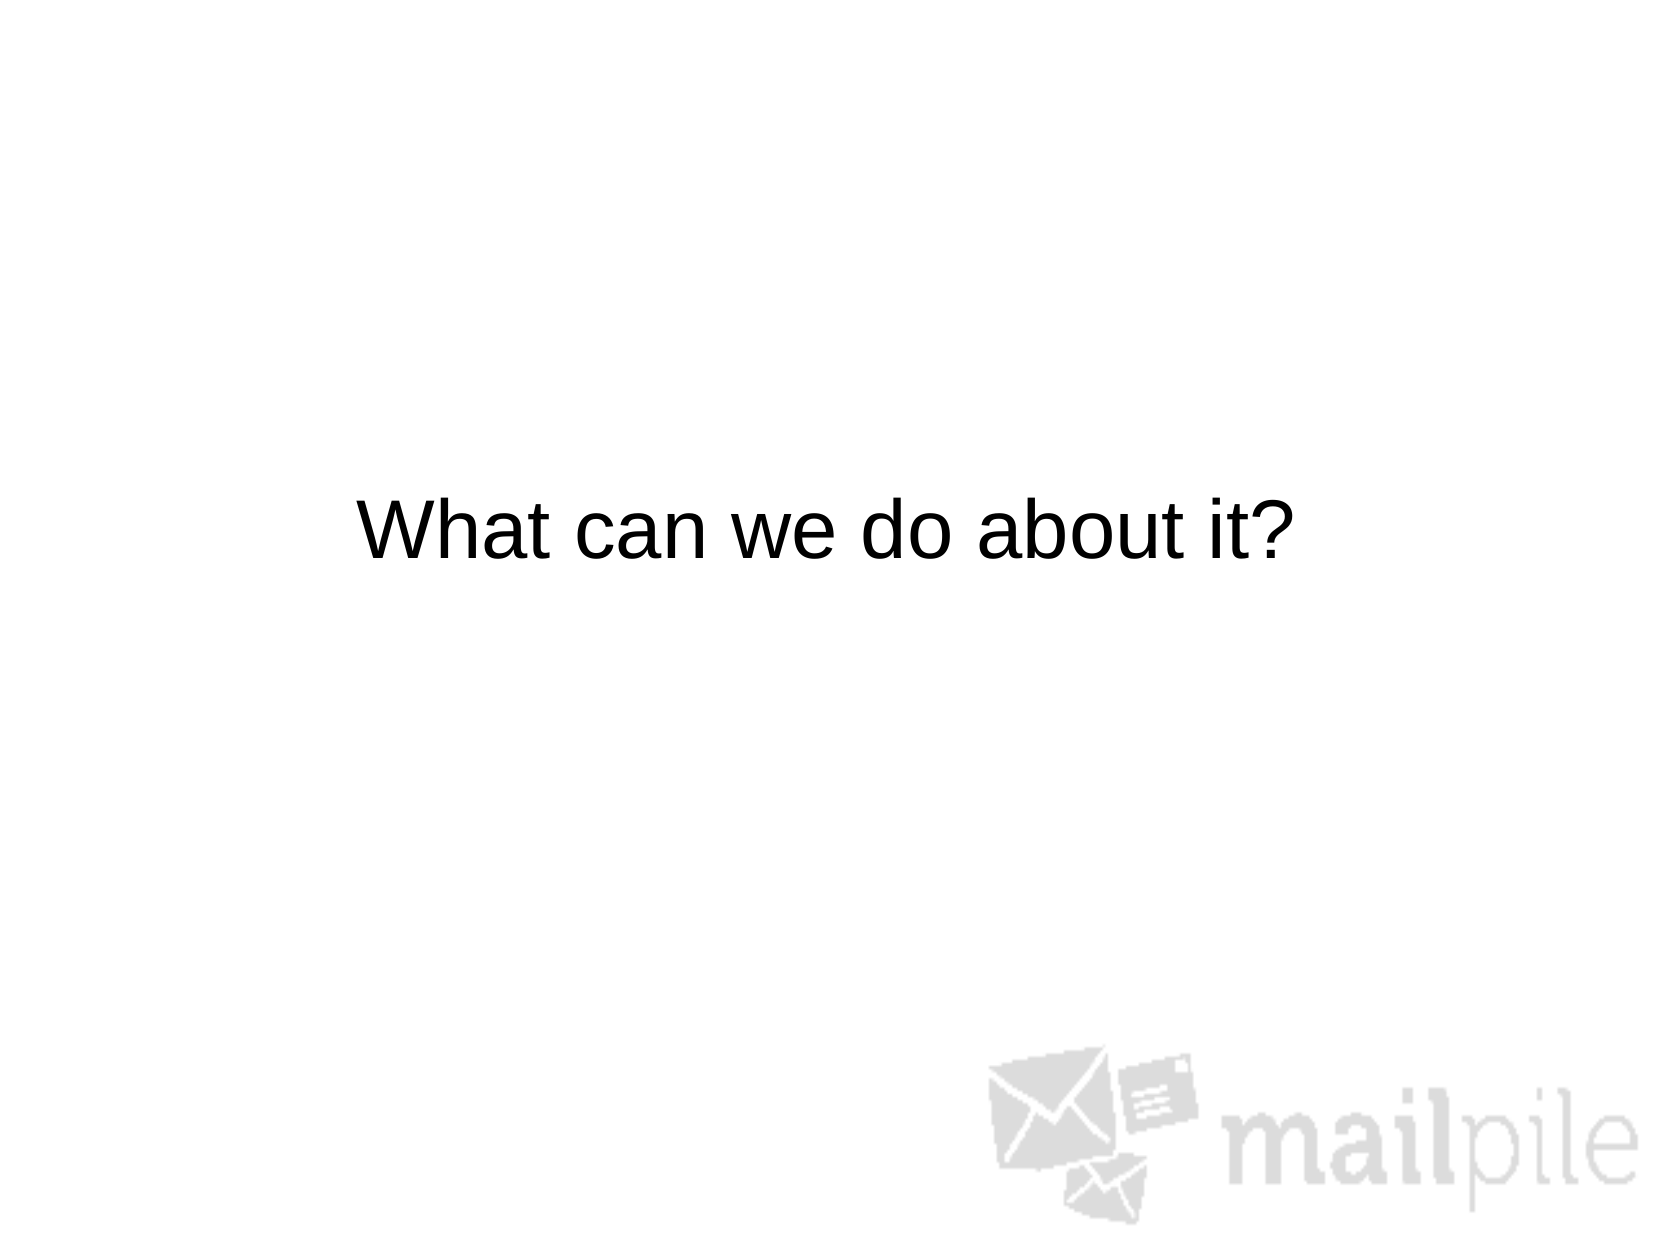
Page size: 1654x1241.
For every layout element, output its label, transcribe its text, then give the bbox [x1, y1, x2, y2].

picture [0, 0, 1654, 1241]
subtitle What can we do about it? [82, 49, 1571, 1010]
